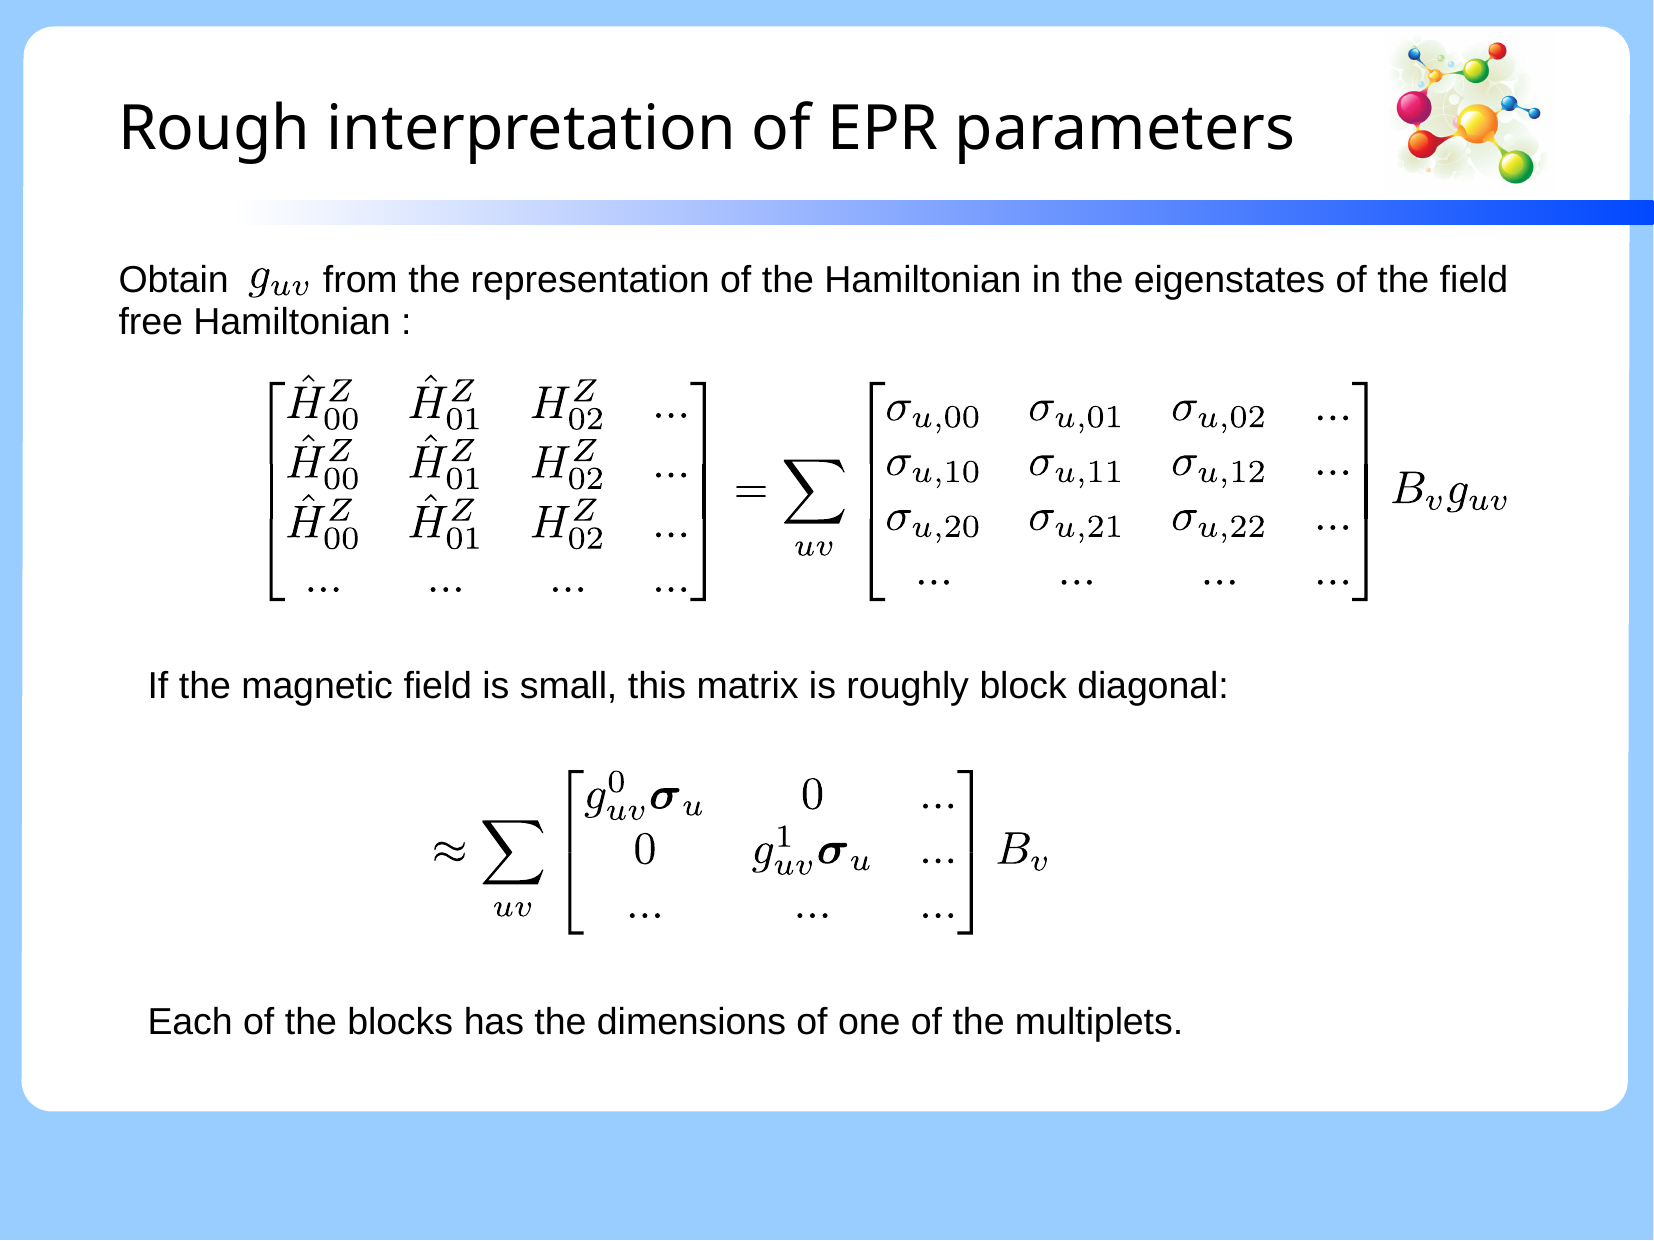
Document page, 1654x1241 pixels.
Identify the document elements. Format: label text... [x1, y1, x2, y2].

title Rough interpretation of EPR parameters [82, 49, 1332, 201]
text_box [431, 770, 1050, 935]
text_box Obtain from the representation of the Hamiltonian in the eigenstates of the field free Hamiltonian : [103, 251, 1577, 351]
text_box [247, 267, 311, 298]
text_box [254, 374, 1509, 602]
text_box If the magnetic field is small, this matrix is roughly block diagonal: Each of the blocks has the dimensions of one of the multiplets. [132, 614, 1606, 1050]
picture [1382, 29, 1556, 195]
